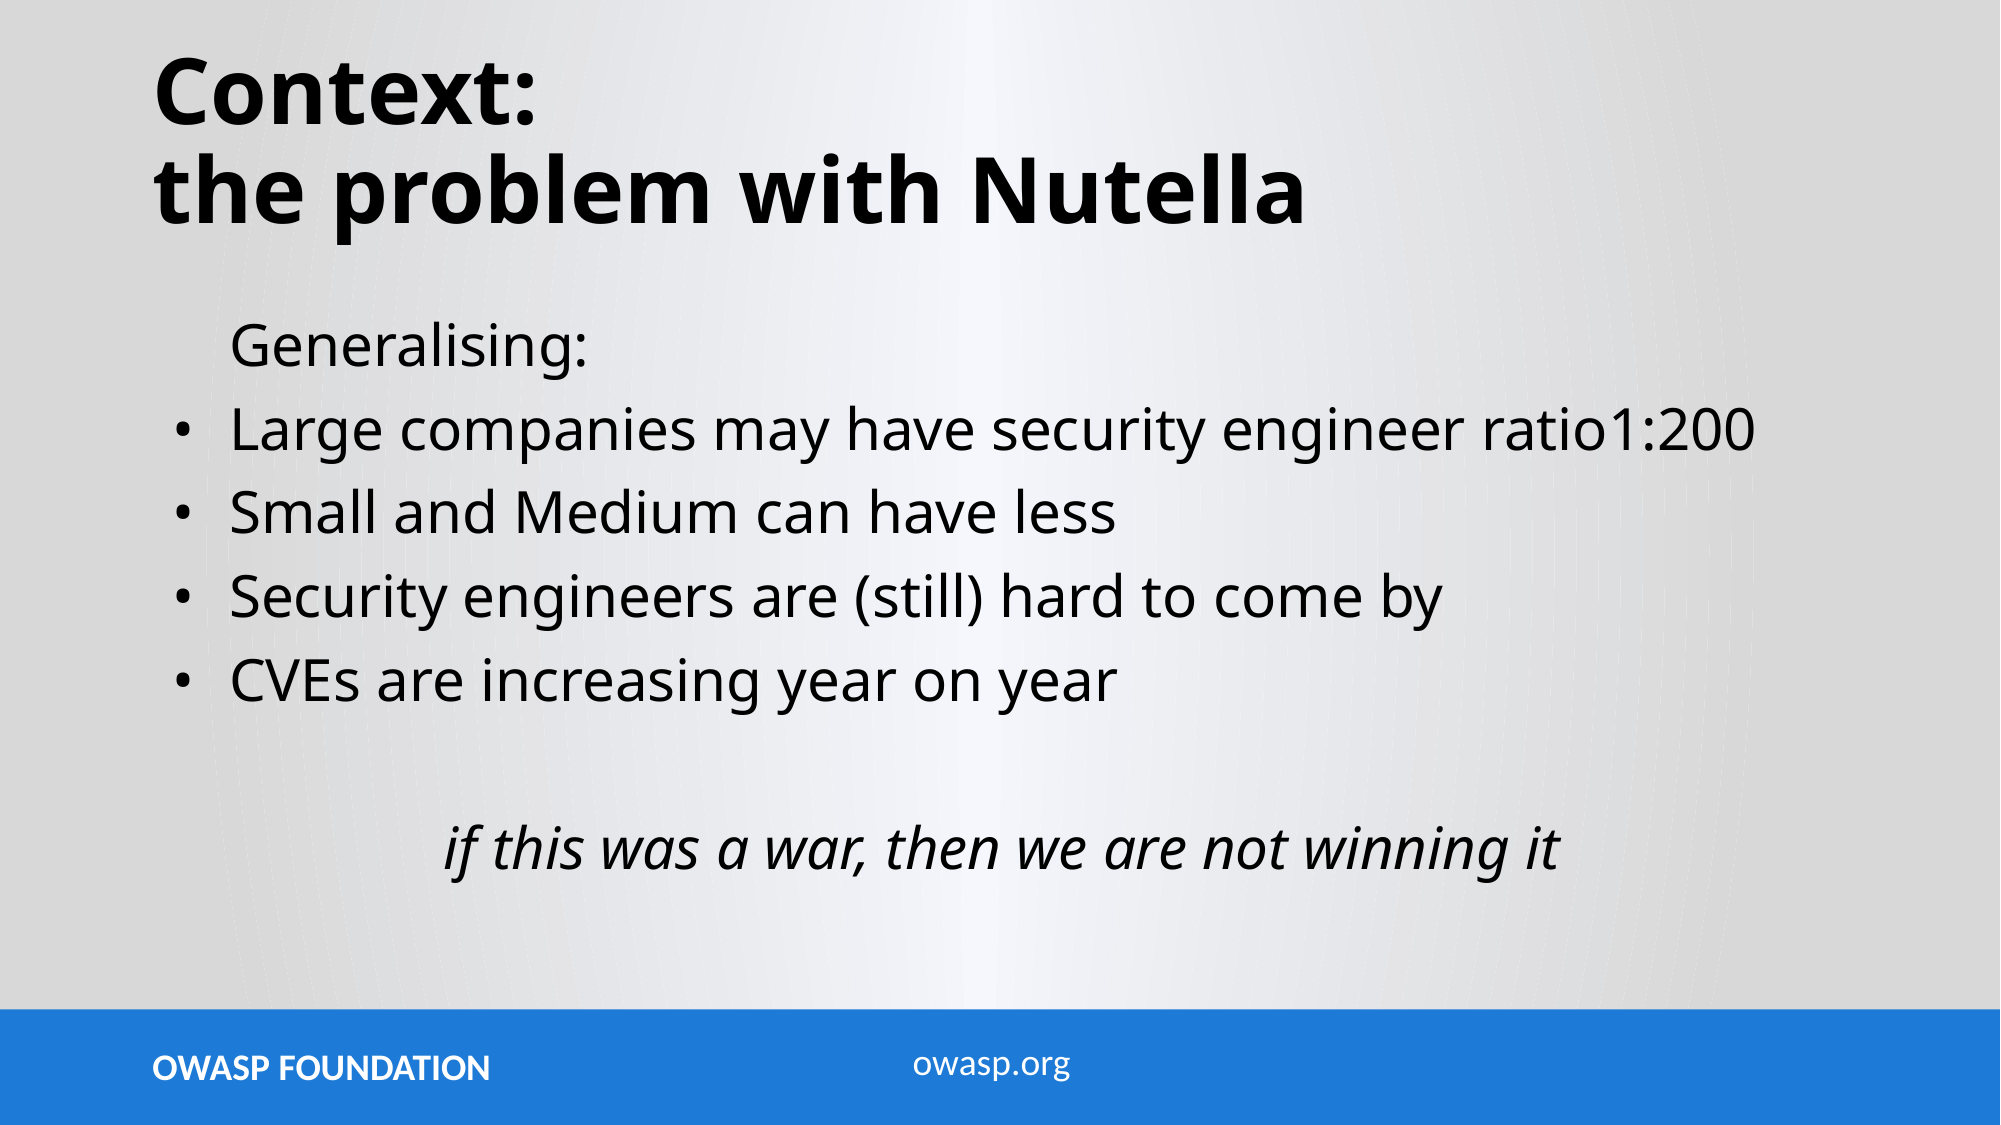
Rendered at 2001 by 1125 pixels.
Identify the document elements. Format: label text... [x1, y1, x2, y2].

list Generalising: Large companies may have security engineer ratio1:200 Small and Medium can have less Security engineers are (still) hard to come by CVEs are increasing year on year if this was a war, then we are not winning it [139, 308, 1865, 938]
title Context: the problem with Nutella [137, 35, 1863, 253]
